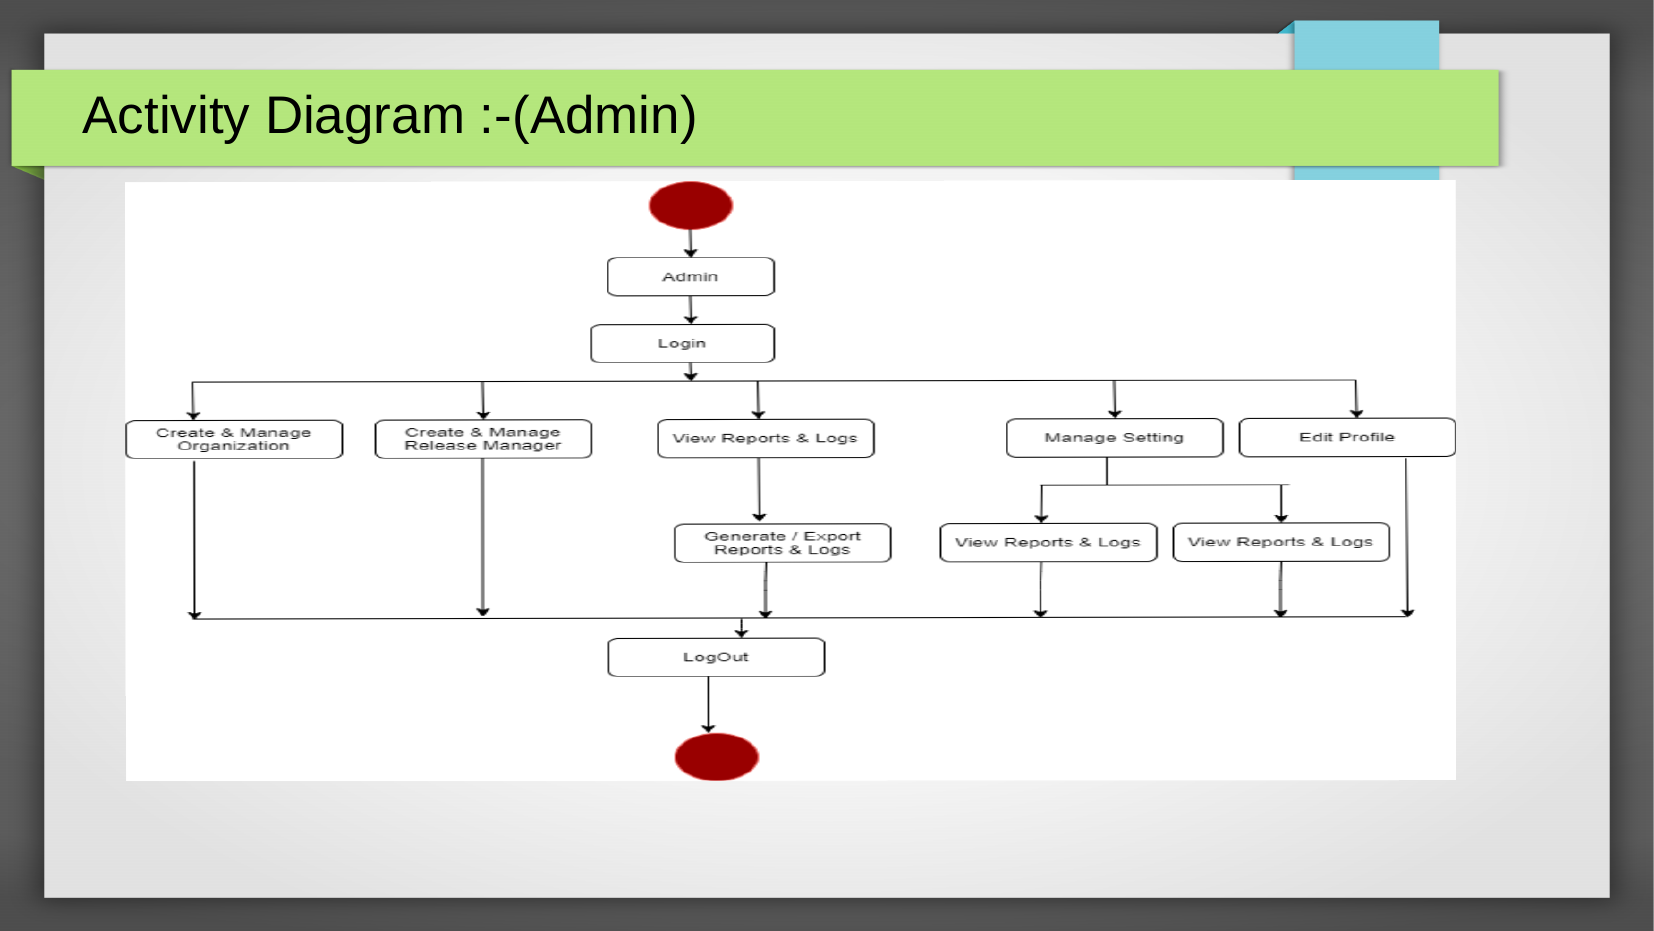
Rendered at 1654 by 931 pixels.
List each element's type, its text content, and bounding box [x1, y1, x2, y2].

picture [0, 0, 1654, 931]
title Activity Diagram :-(Admin) [82, 70, 1264, 160]
